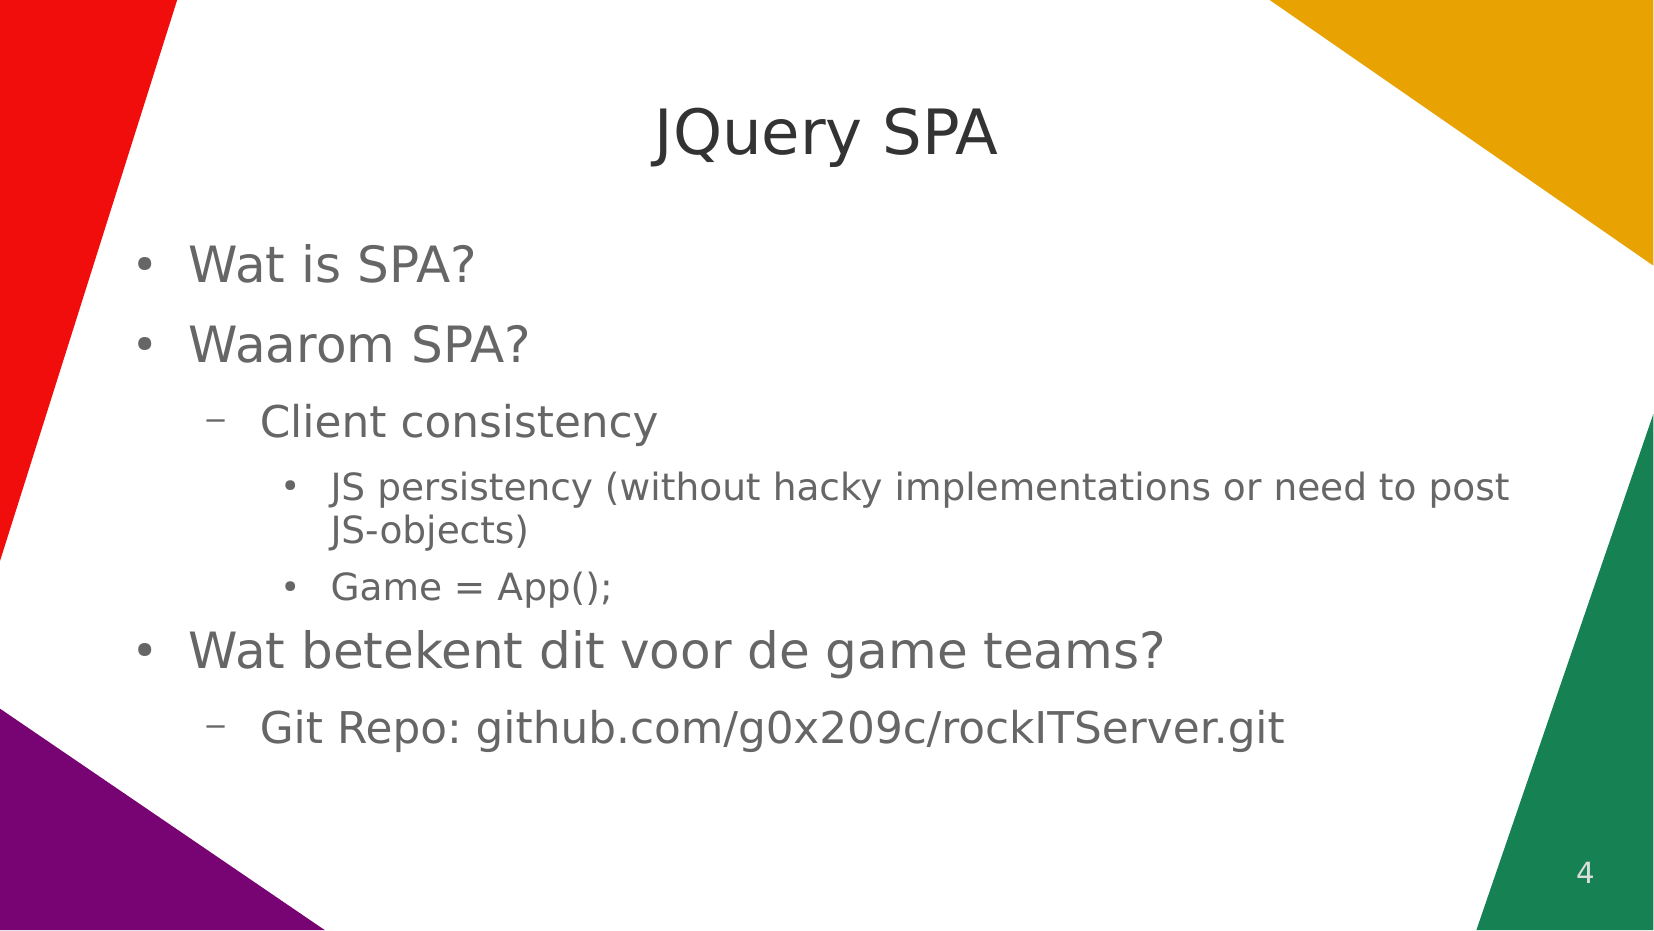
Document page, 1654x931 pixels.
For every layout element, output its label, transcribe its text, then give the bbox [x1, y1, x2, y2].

list Wat is SPA? Waarom SPA? Client consistency JS persistency (without hacky implementations or need to post JS-objects) Game = App(); Wat betekent dit voor de game teams? Git Repo: github.com/g0x209c/rockITServer.git [118, 236, 1536, 827]
title JQuery SPA [118, 59, 1536, 207]
